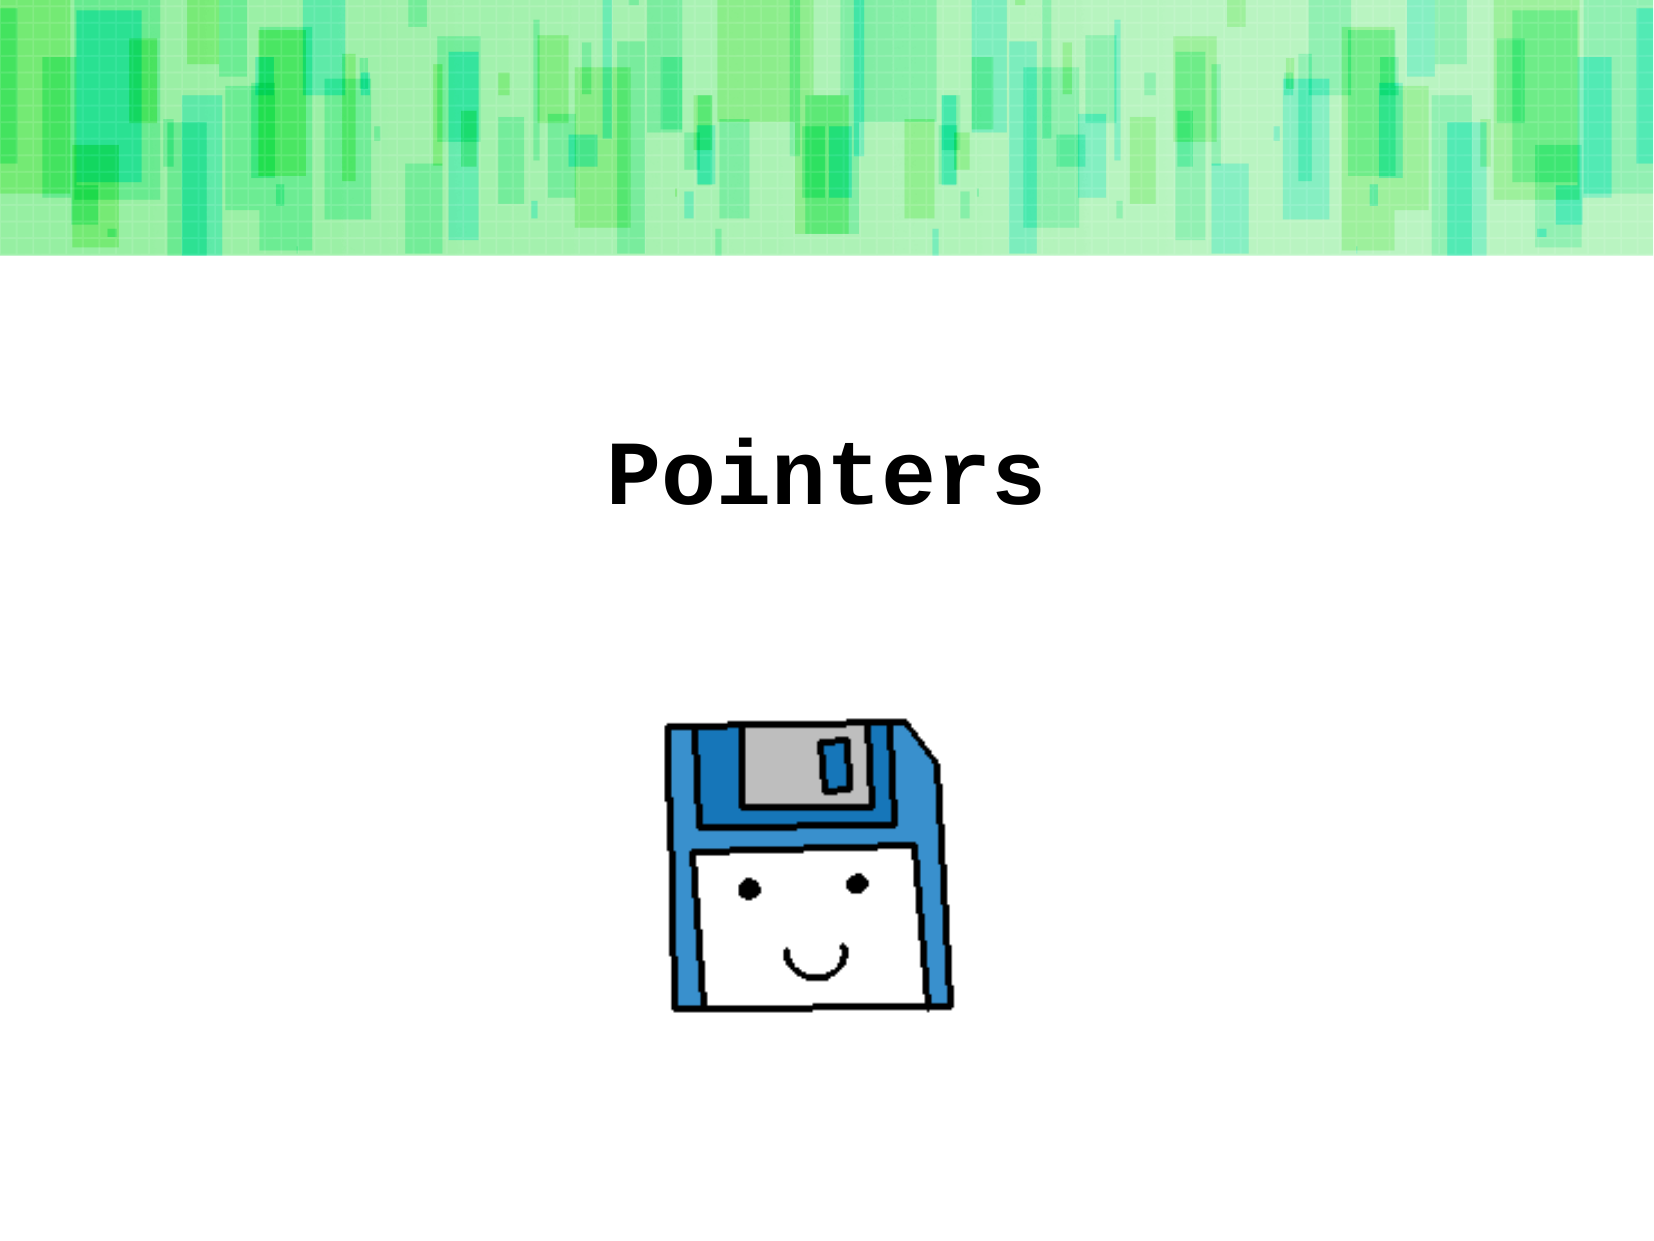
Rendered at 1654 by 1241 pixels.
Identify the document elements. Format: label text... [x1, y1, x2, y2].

picture [0, 0, 1654, 1241]
subtitle Pointers [82, 285, 1571, 676]
